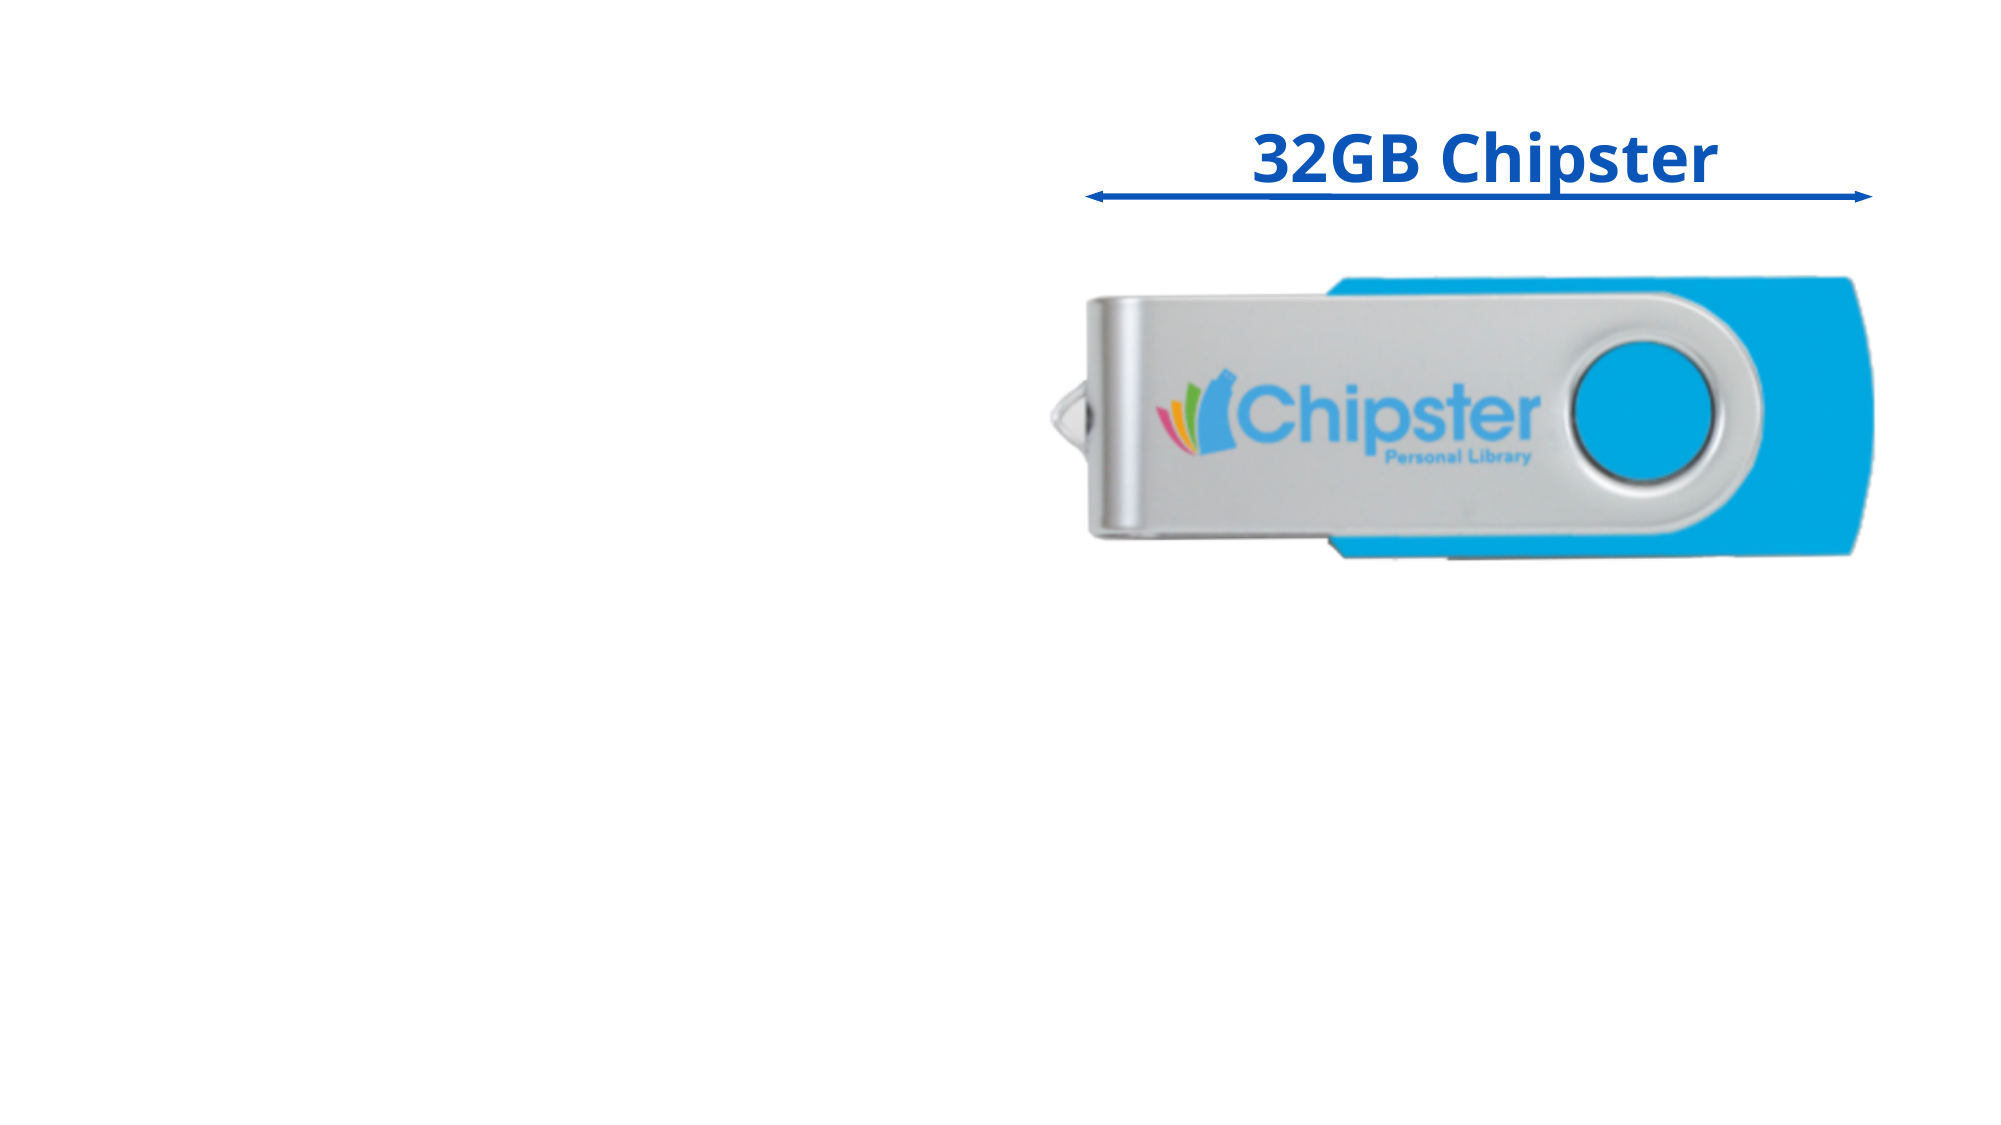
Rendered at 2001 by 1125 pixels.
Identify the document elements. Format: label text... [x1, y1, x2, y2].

text_box 32GB Chipster [1237, 108, 1721, 205]
picture [1016, 252, 1942, 595]
